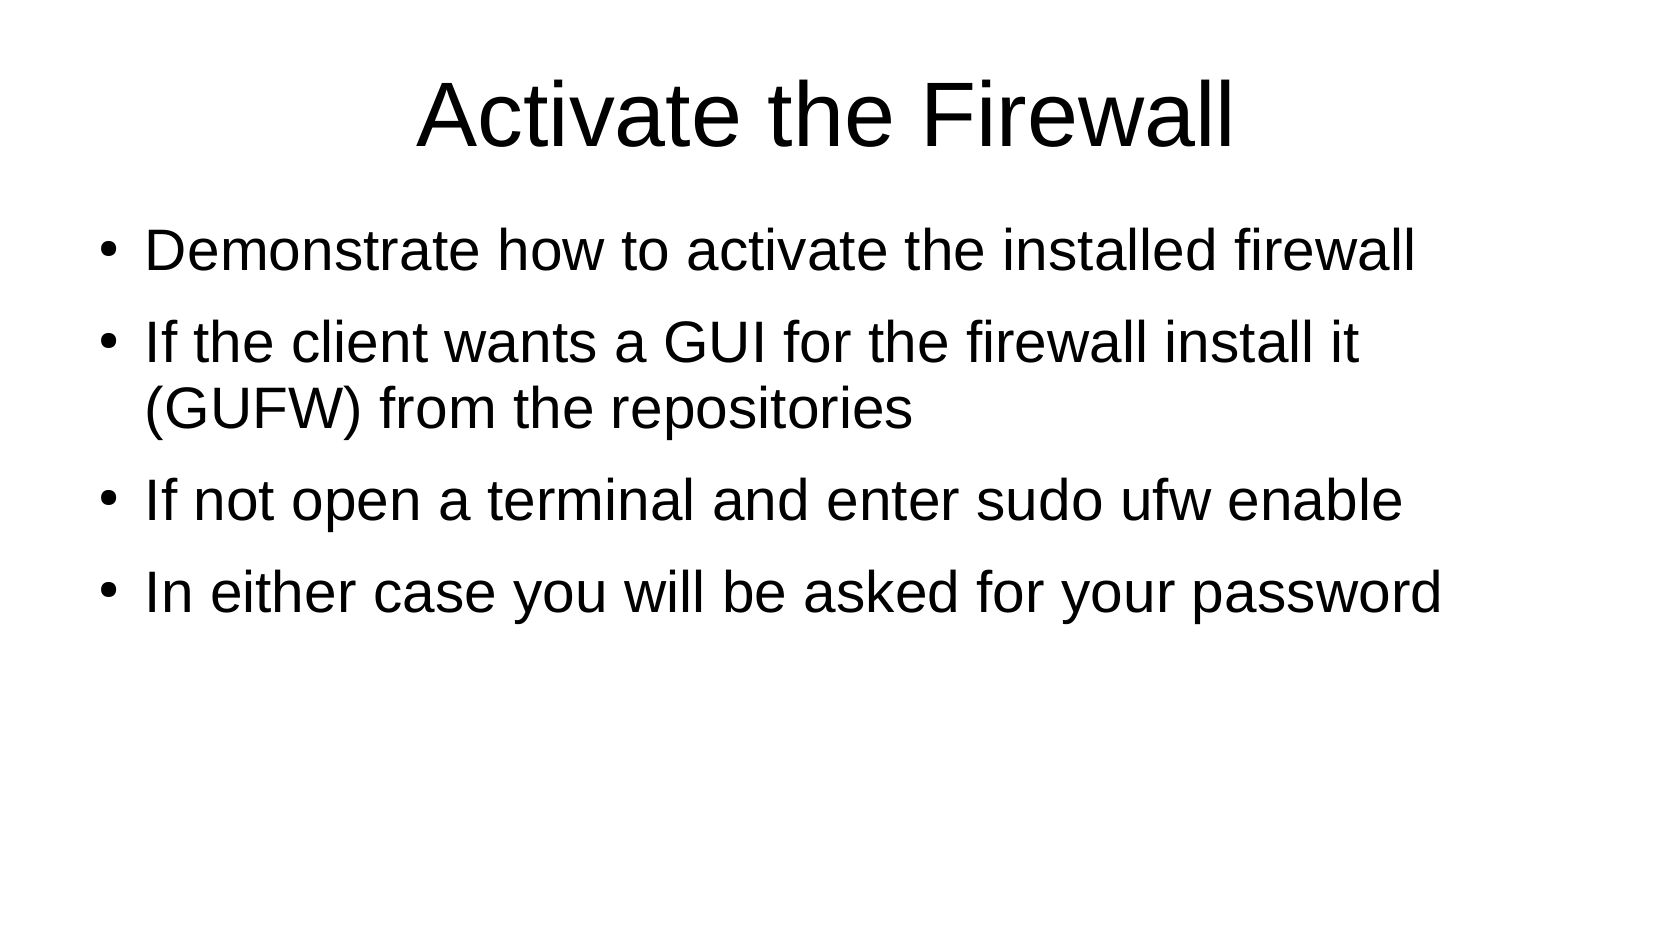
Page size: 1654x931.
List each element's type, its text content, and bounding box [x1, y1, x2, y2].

list Demonstrate how to activate the installed firewall If the client wants a GUI for the firewall install it (GUFW) from the repositories If not open a terminal and enter sudo ufw enable In either case you will be asked for your password [82, 217, 1571, 758]
title Activate the Firewall [82, 37, 1571, 193]
